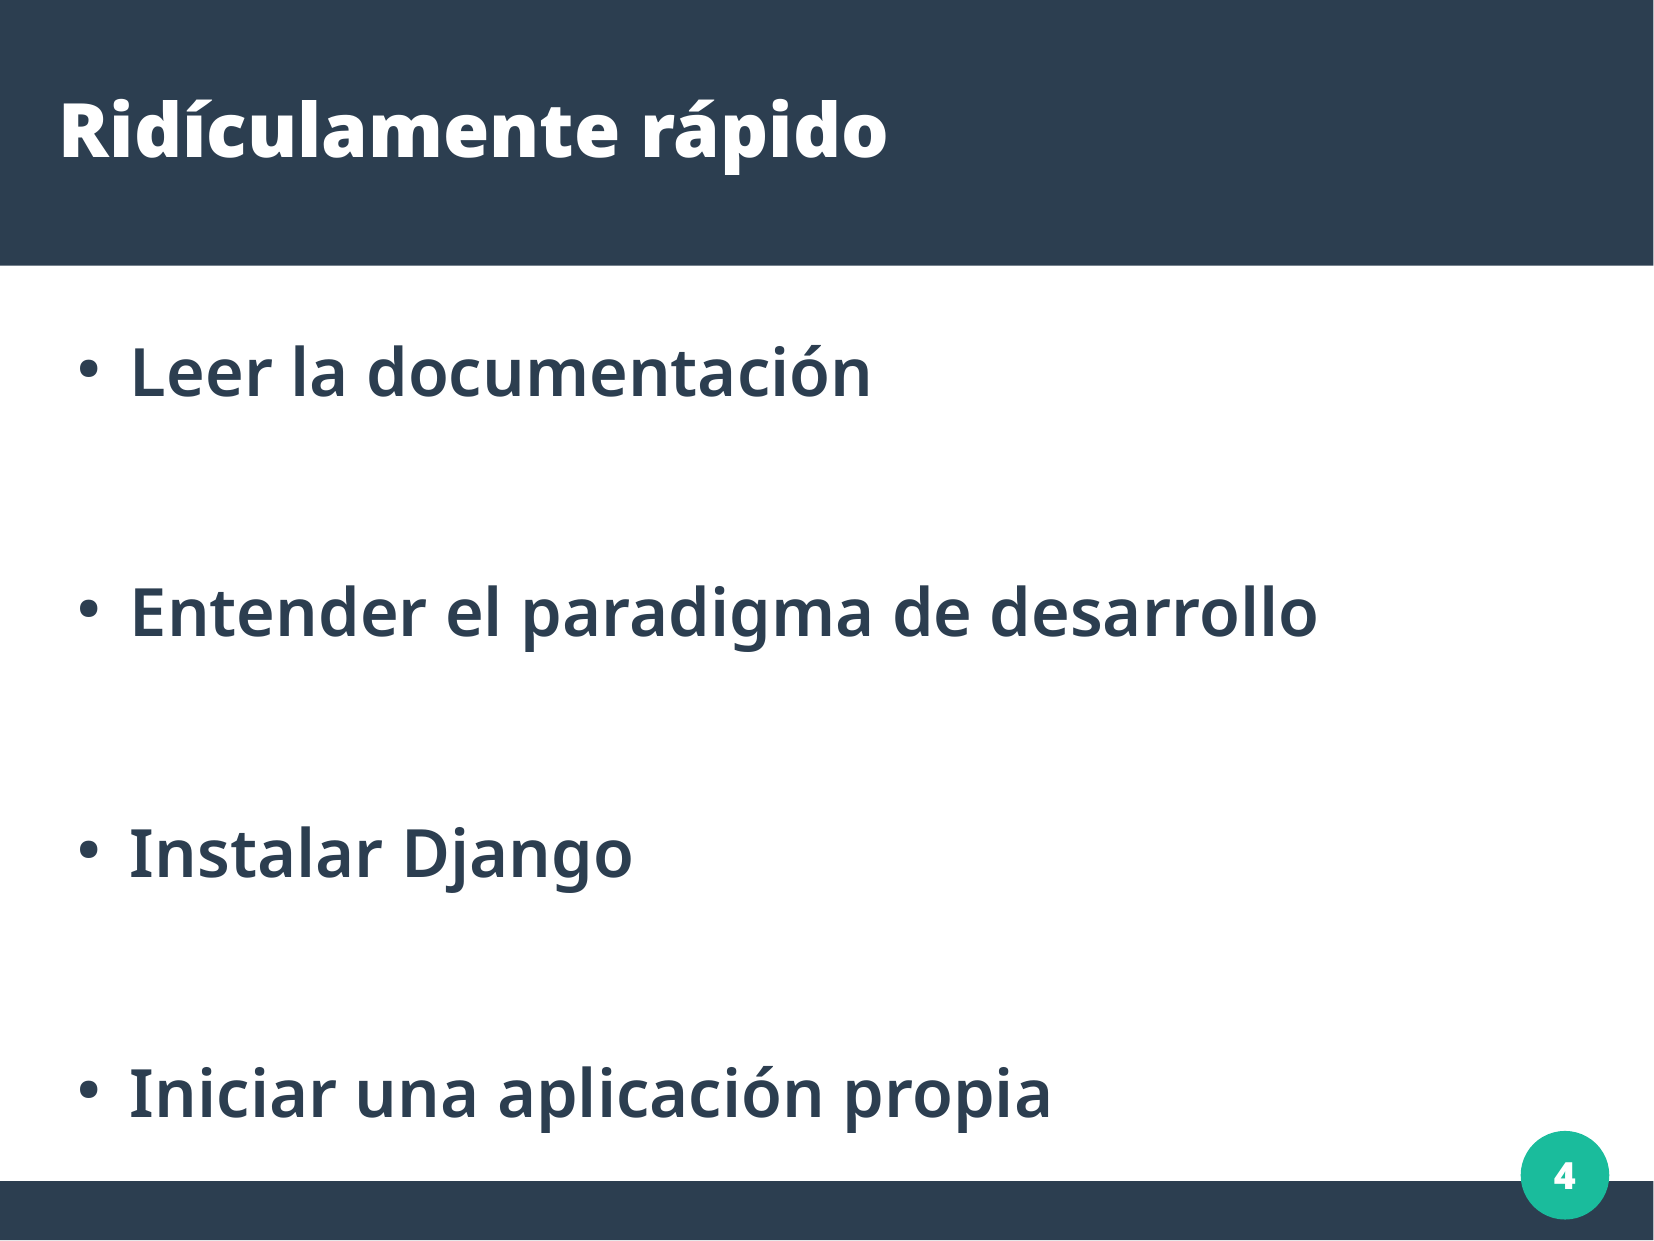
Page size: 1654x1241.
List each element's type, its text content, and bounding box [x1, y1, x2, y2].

list Leer la documentación Entender el paradigma de desarrollo Instalar Django Iniciar una aplicación propia [59, 324, 1595, 1152]
title Ridículamente rápido [59, 49, 1595, 207]
